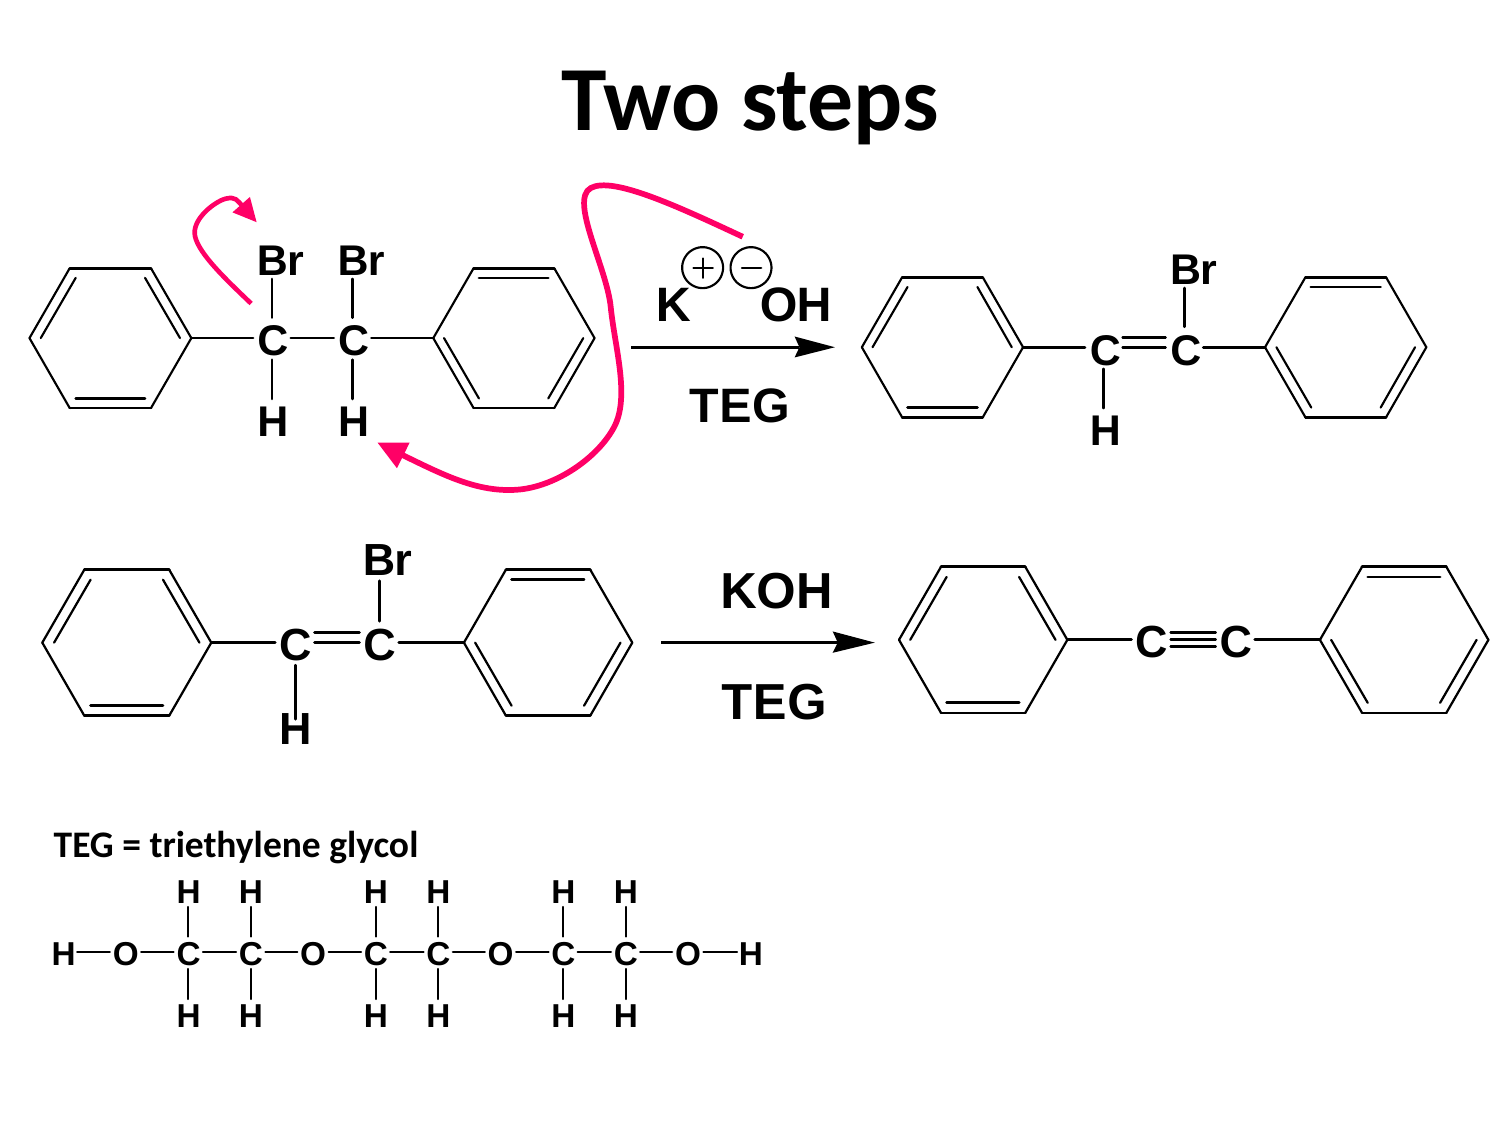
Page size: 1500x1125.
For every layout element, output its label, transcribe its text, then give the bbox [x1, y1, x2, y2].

picture [50, 875, 765, 1032]
text_box TEG = triethylene glycol [38, 812, 434, 873]
title Two steps [75, 0, 1425, 188]
picture [33, 537, 1498, 751]
chart [50, 875, 766, 1033]
picture [20, 237, 1436, 451]
